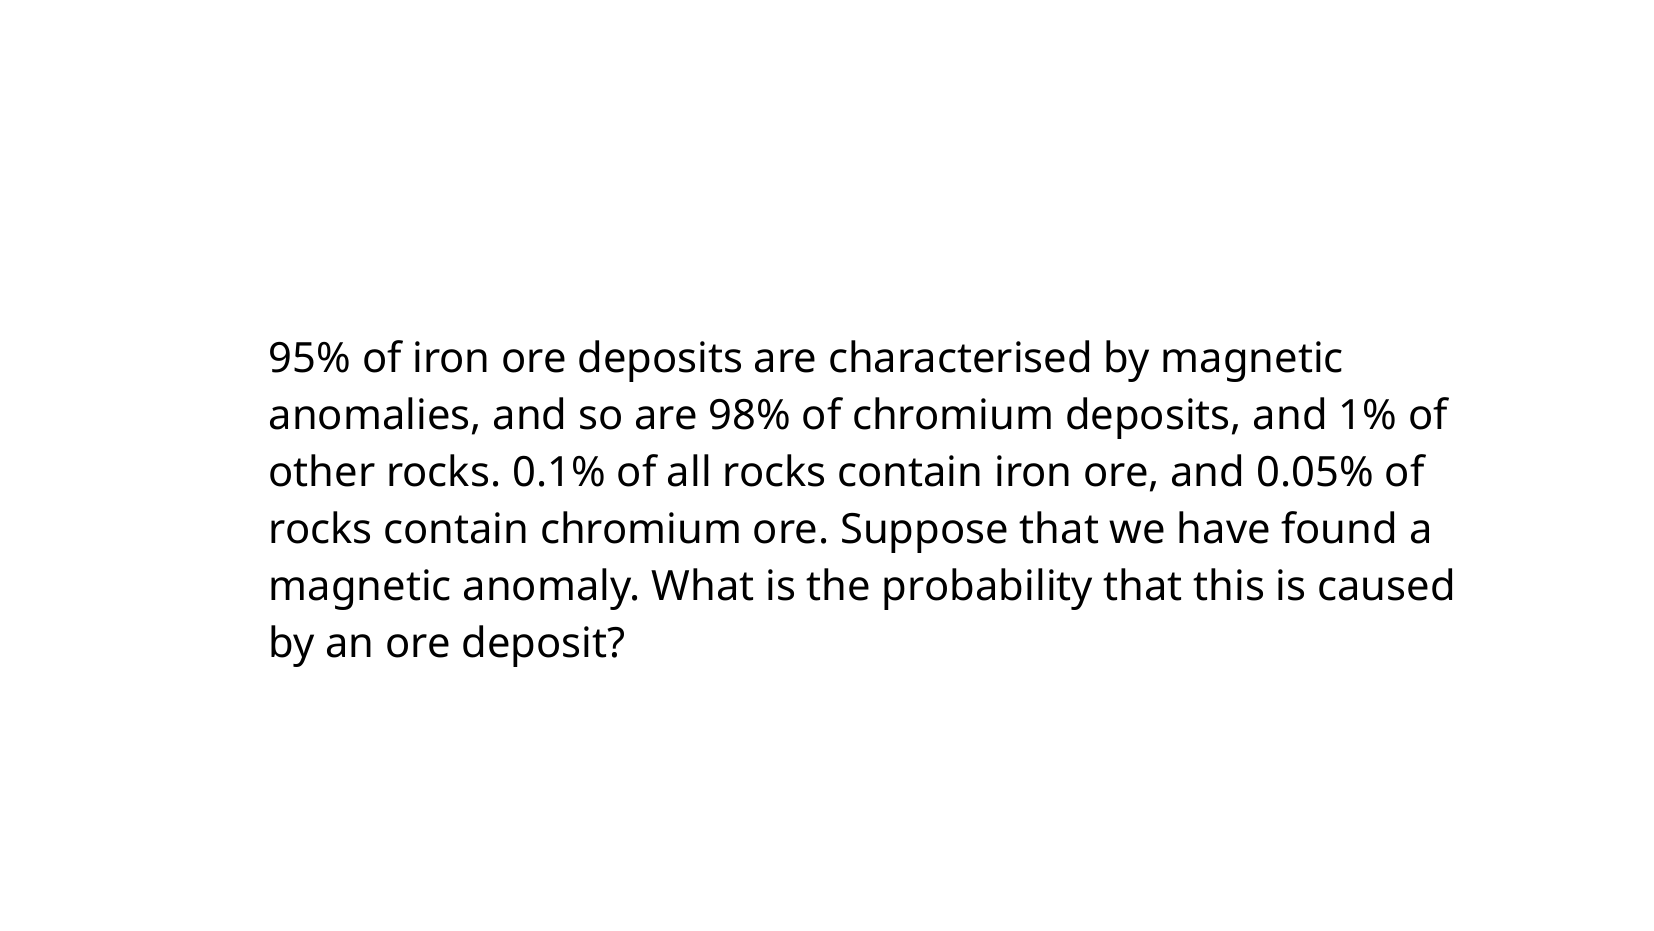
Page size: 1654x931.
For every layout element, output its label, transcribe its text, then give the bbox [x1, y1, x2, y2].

text_box 95% of iron ore deposits are characterised by magnetic anomalies, and so are 98% of chromium deposits, and 1% of other rocks. 0.1% of all rocks contain iron ore, and 0.05% of rocks contain chromium ore. Suppose that we have found a magnetic anomaly. What is the probability that this is caused by an ore deposit? [253, 320, 1489, 691]
